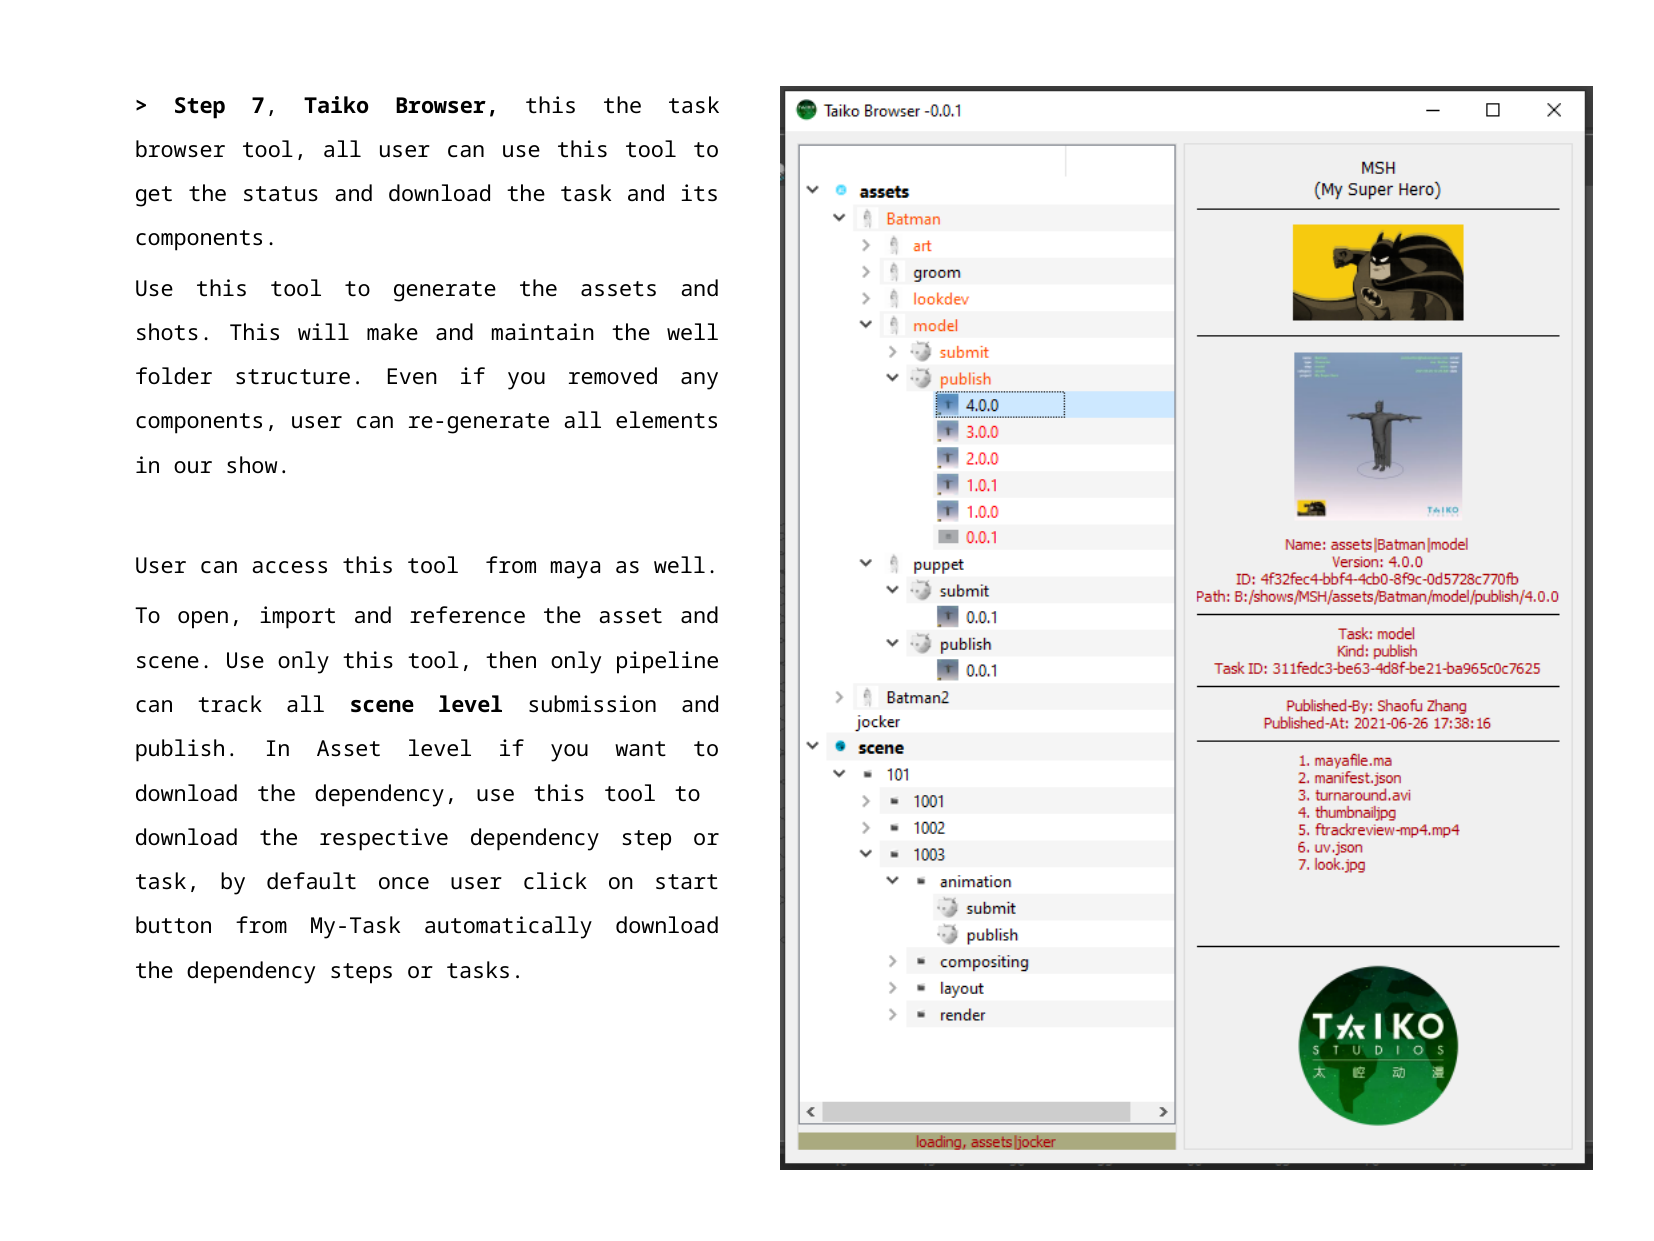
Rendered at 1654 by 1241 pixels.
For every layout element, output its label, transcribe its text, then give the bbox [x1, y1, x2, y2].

text_box > Step 7, Taiko Browser, this the task browser tool, all user can use this tool to get the status and download the task and its components. Use this tool to generate the assets and shots. This will make and maintain the well folder structure. Even if you removed any components, user can re-generate all elements in our show. User can access this tool from maya as well. To open, import and reference the asset and scene. Use only this tool, then only pipeline can track all scene level submission and publish. In Asset level if you want to download the dependency, use this tool to download the respective dependency step or task, by default once user click on start button from My-Task automatically download the dependency steps or tasks. [120, 67, 736, 1186]
picture [780, 86, 1593, 1171]
